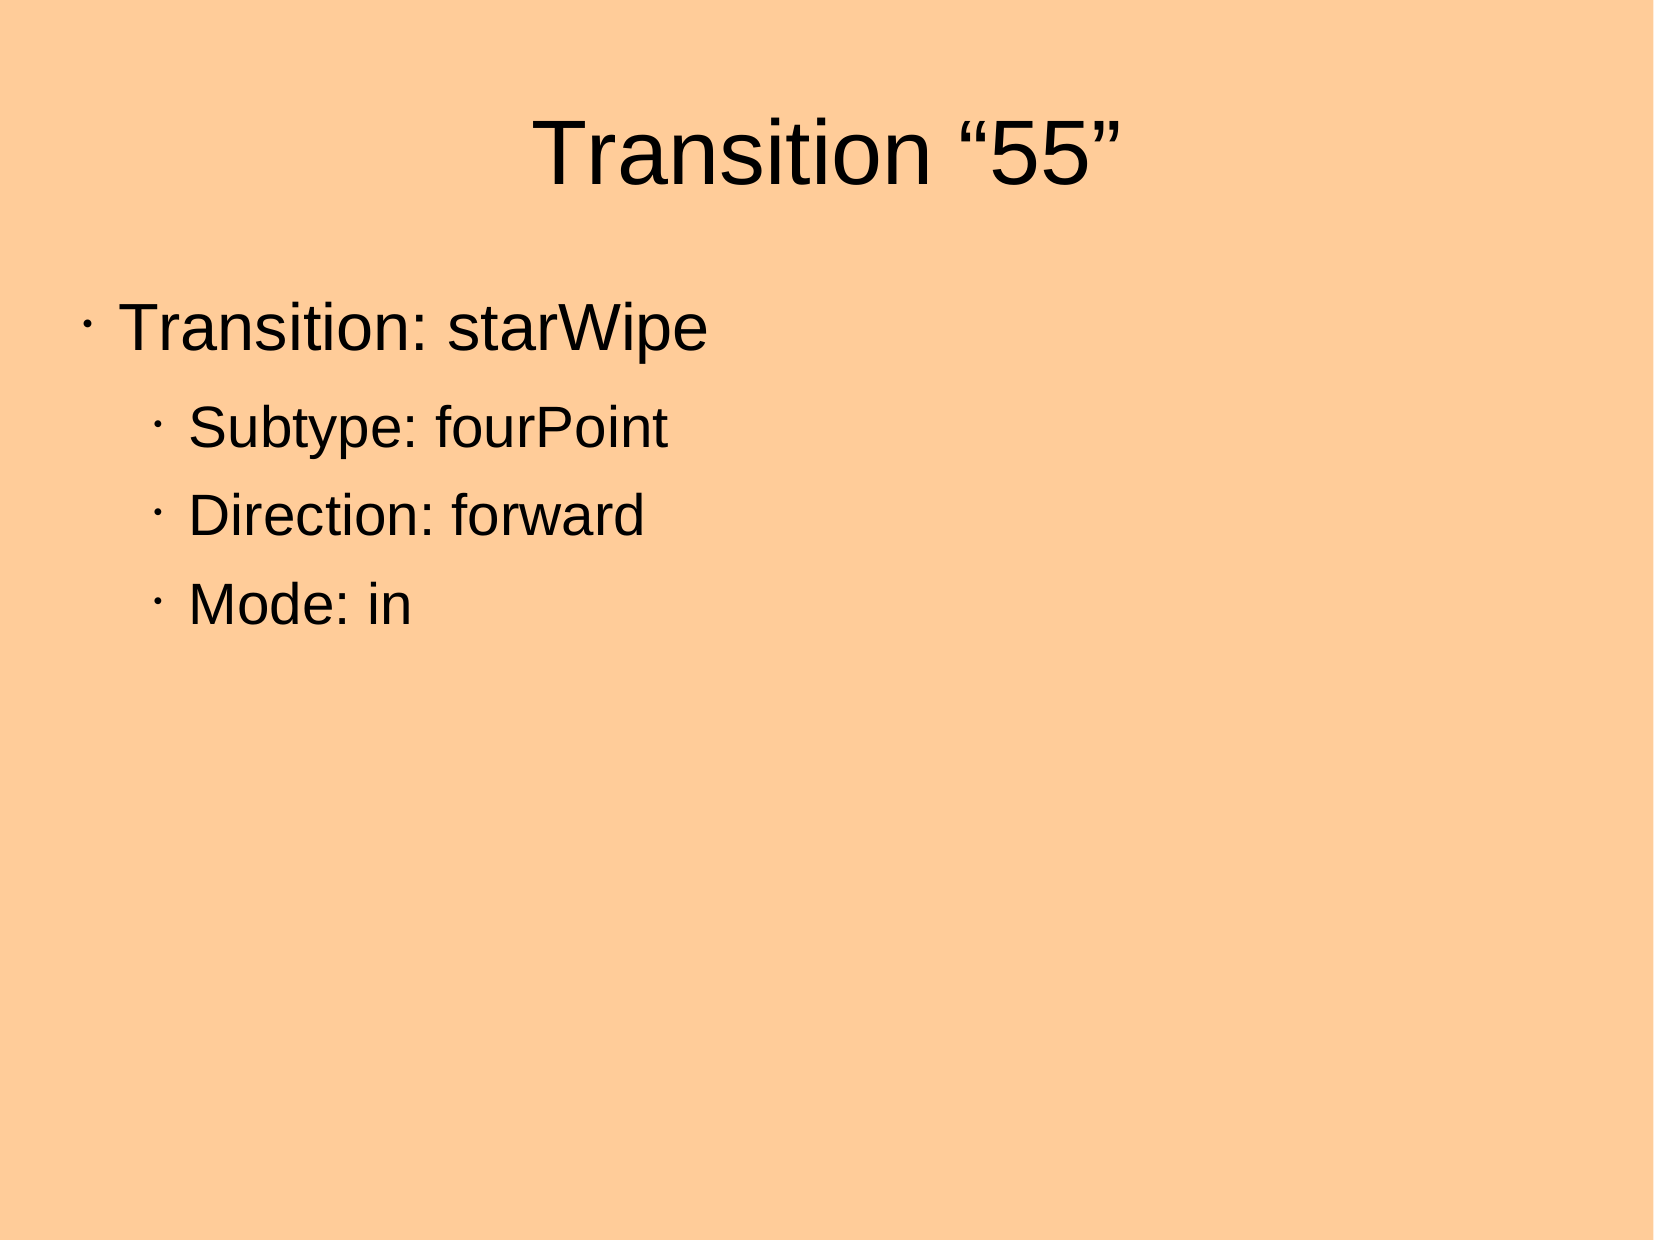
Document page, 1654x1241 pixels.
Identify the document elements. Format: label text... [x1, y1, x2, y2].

title Transition “55” [82, 49, 1571, 257]
list Transition: starWipe Subtype: fourPoint Direction: forward Mode: in [82, 290, 1571, 1080]
